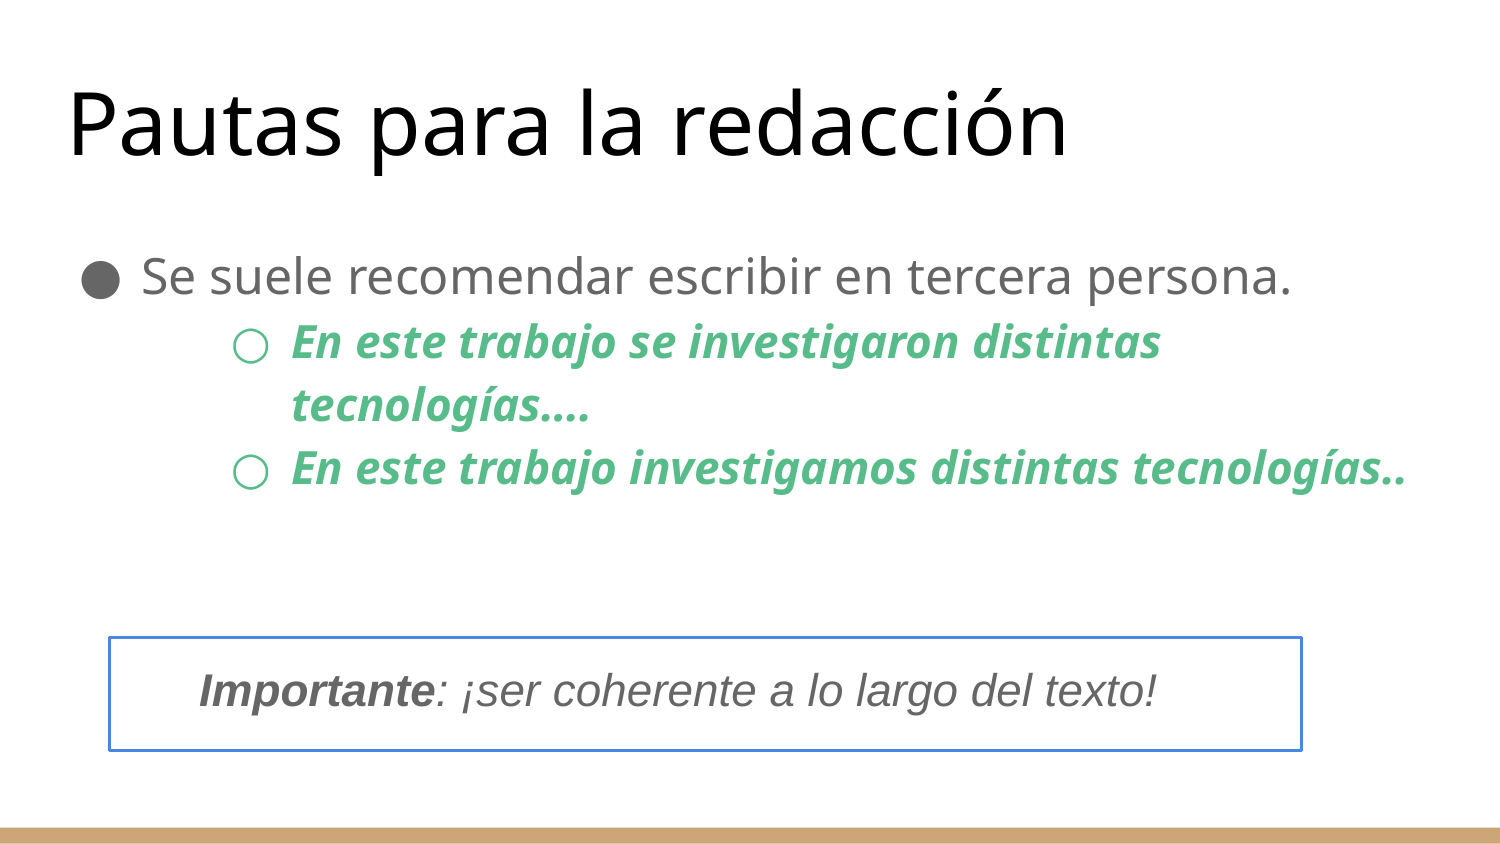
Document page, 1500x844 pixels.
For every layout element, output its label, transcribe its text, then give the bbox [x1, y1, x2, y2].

list Se suele recomendar escribir en tercera persona. En este trabajo se investigaron distintas tecnologías…. En este trabajo investigamos distintas tecnologías.. [51, 220, 1449, 611]
text_box Importante: ¡ser coherente a lo largo del texto! [109, 637, 1302, 751]
title Pautas para la redacción [51, 51, 1449, 189]
